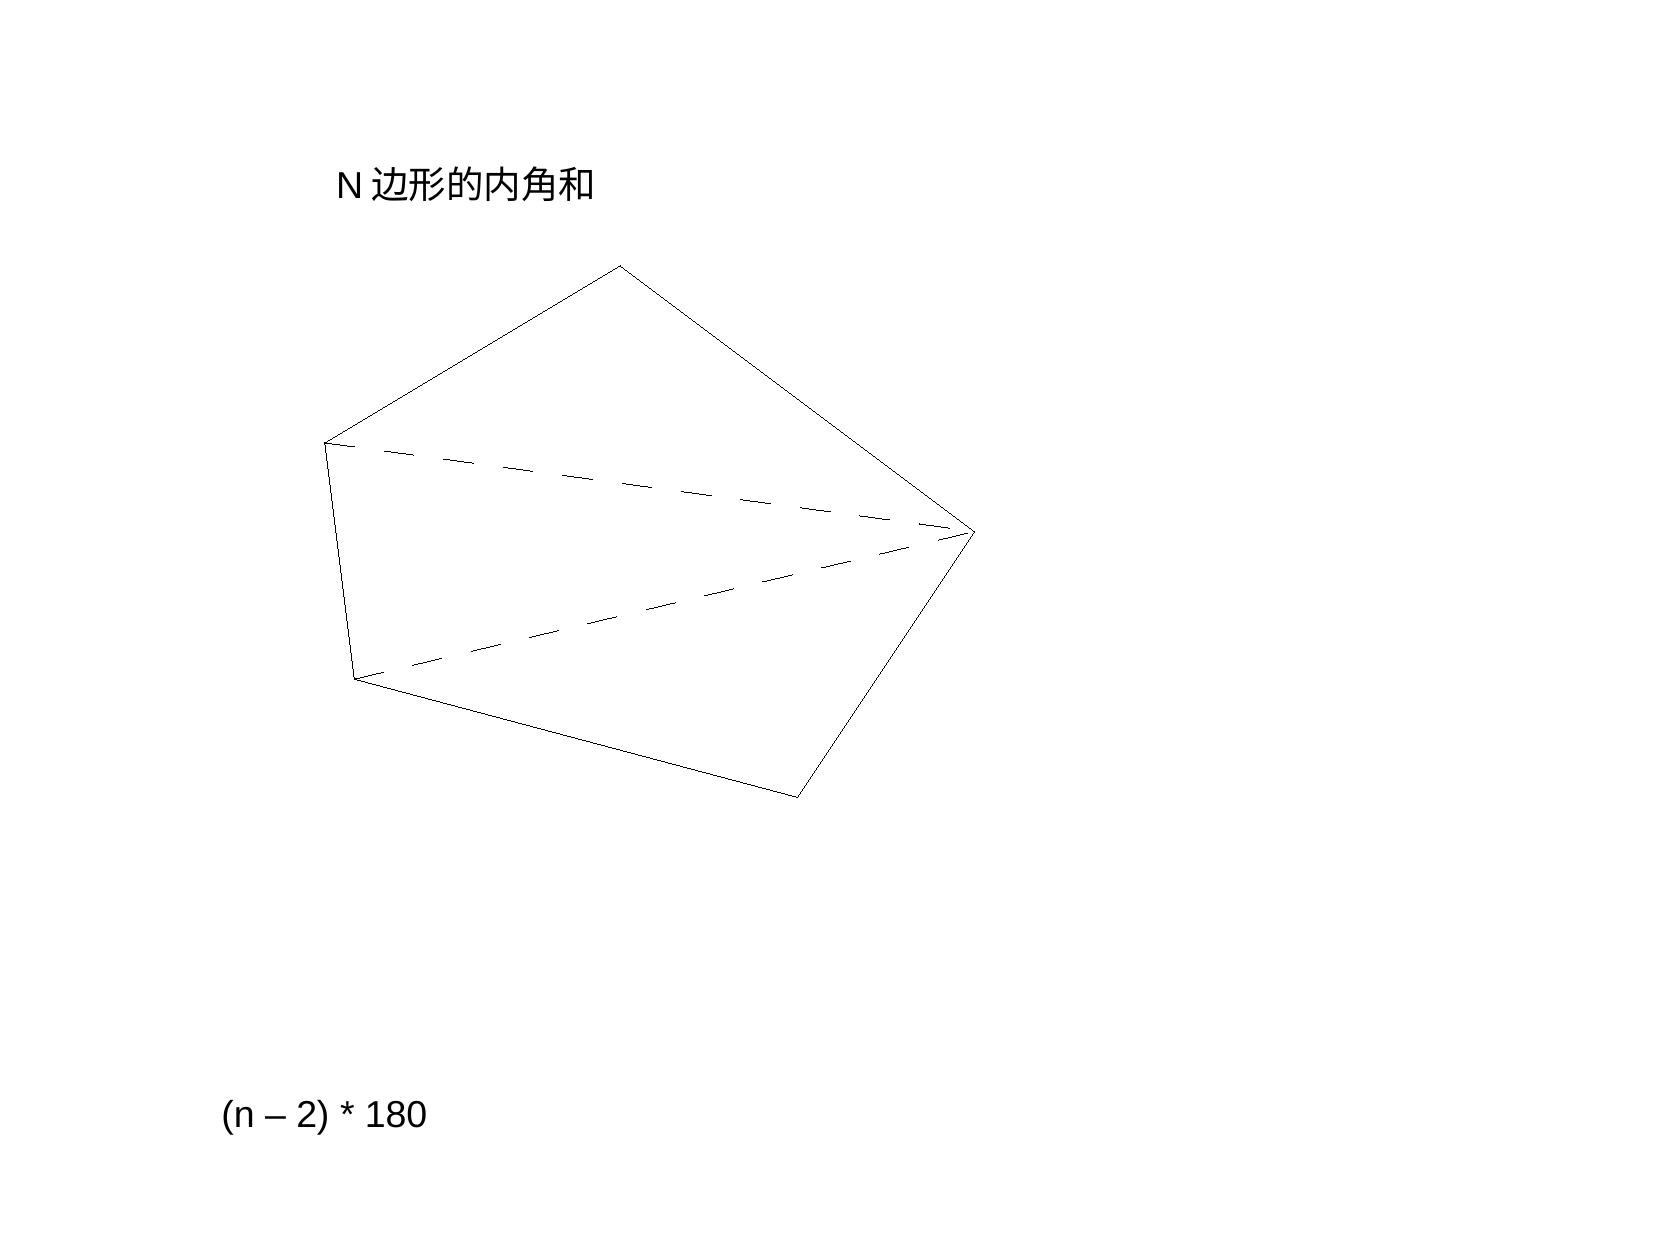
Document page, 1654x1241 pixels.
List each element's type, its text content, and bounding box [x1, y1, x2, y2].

text_box (n – 2) * 180 [206, 876, 443, 1144]
text_box N边形的内角和 [321, 147, 609, 205]
